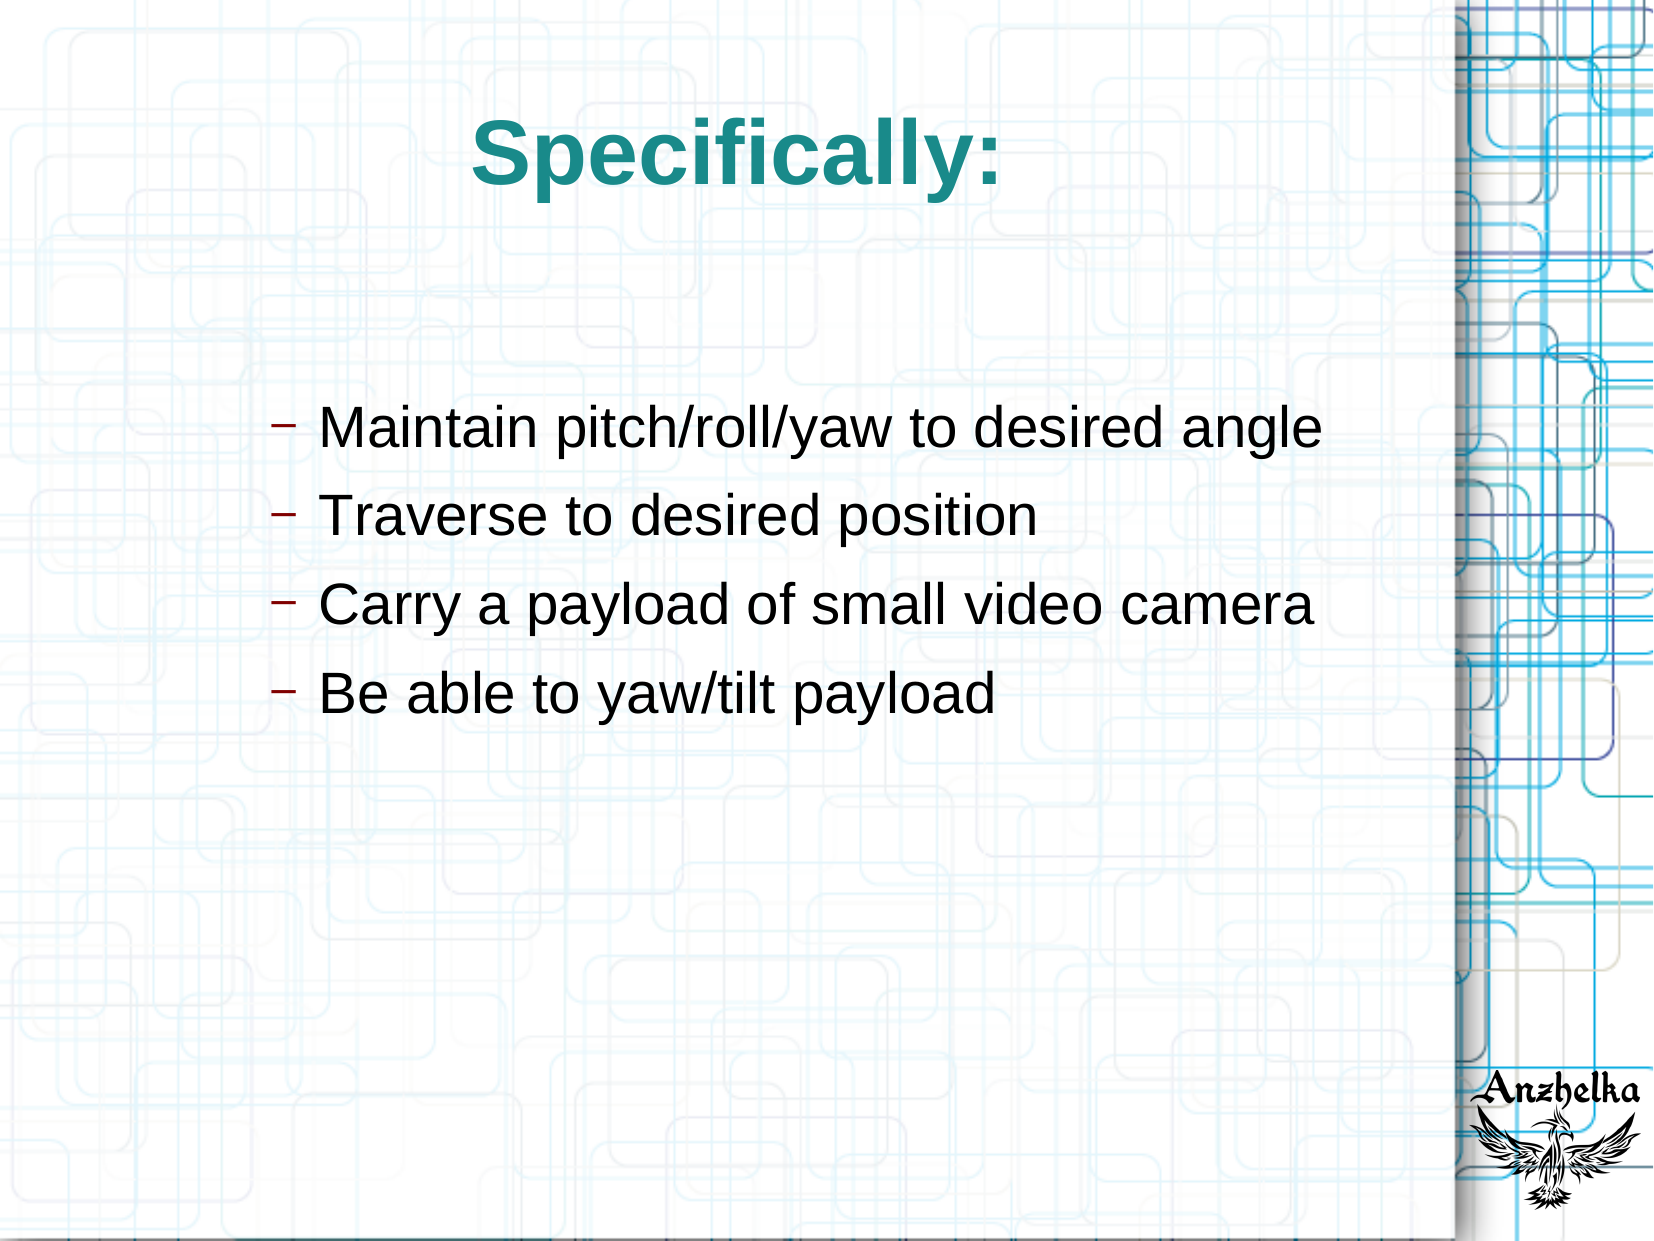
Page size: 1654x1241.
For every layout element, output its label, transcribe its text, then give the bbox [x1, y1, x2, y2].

picture [0, 0, 1654, 1241]
title Specifically: [58, 49, 1417, 257]
list Maintain pitch/roll/yaw to desired angle Traverse to desired position Carry a payload of small video camera Be able to yaw/tilt payload [82, 290, 1417, 1241]
